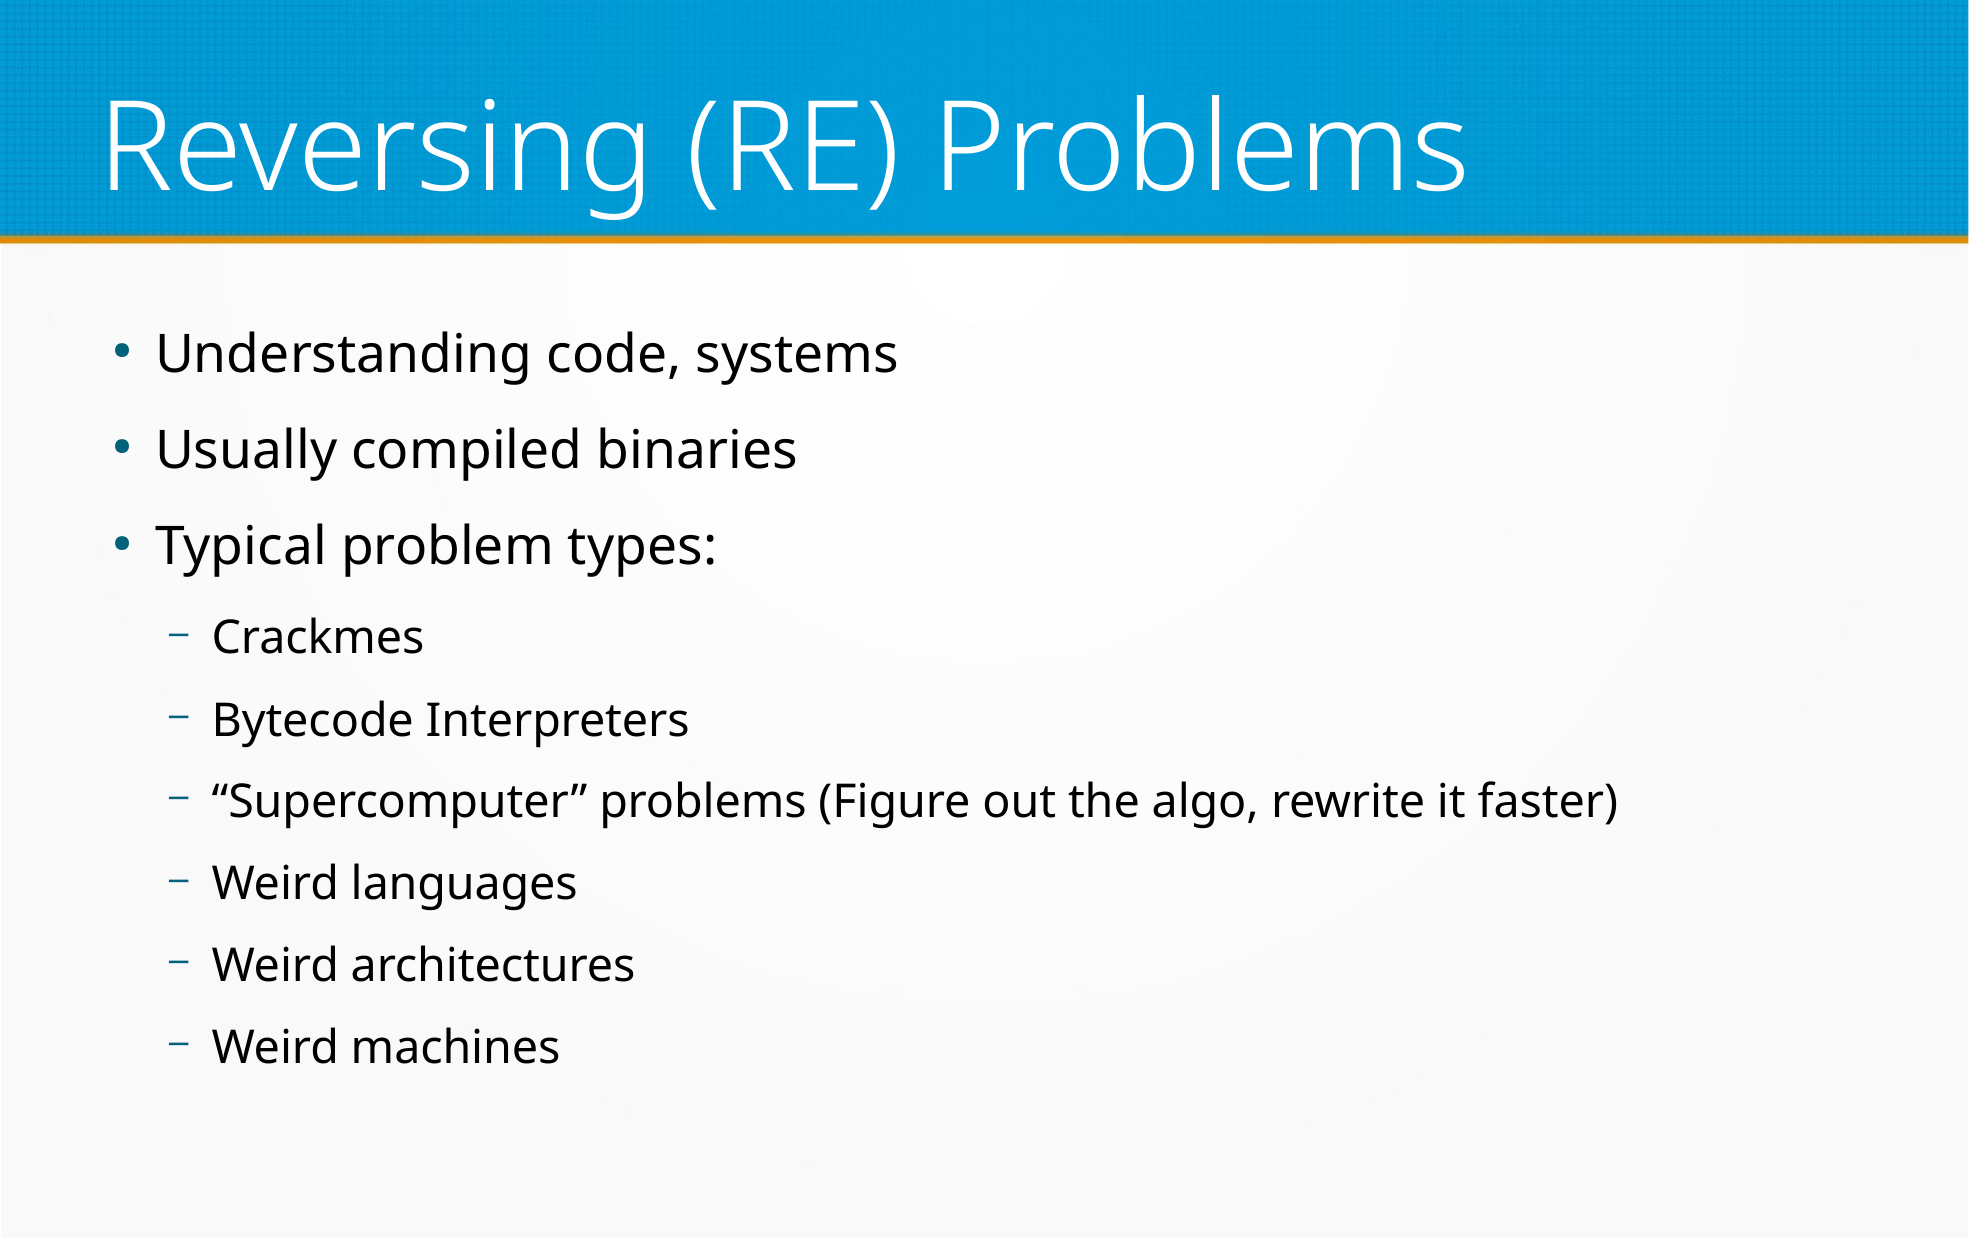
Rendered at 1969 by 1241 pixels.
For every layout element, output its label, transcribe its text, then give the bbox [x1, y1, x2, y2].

picture [0, 233, 1969, 1241]
list Understanding code, systems Usually compiled binaries Typical problem types: Crackmes Bytecode Interpreters “Supercomputer” problems (Figure out the algo, rewrite it faster) Weird languages Weird architectures Weird machines [98, 315, 1861, 1081]
title Reversing (RE) Problems [98, 19, 1870, 227]
